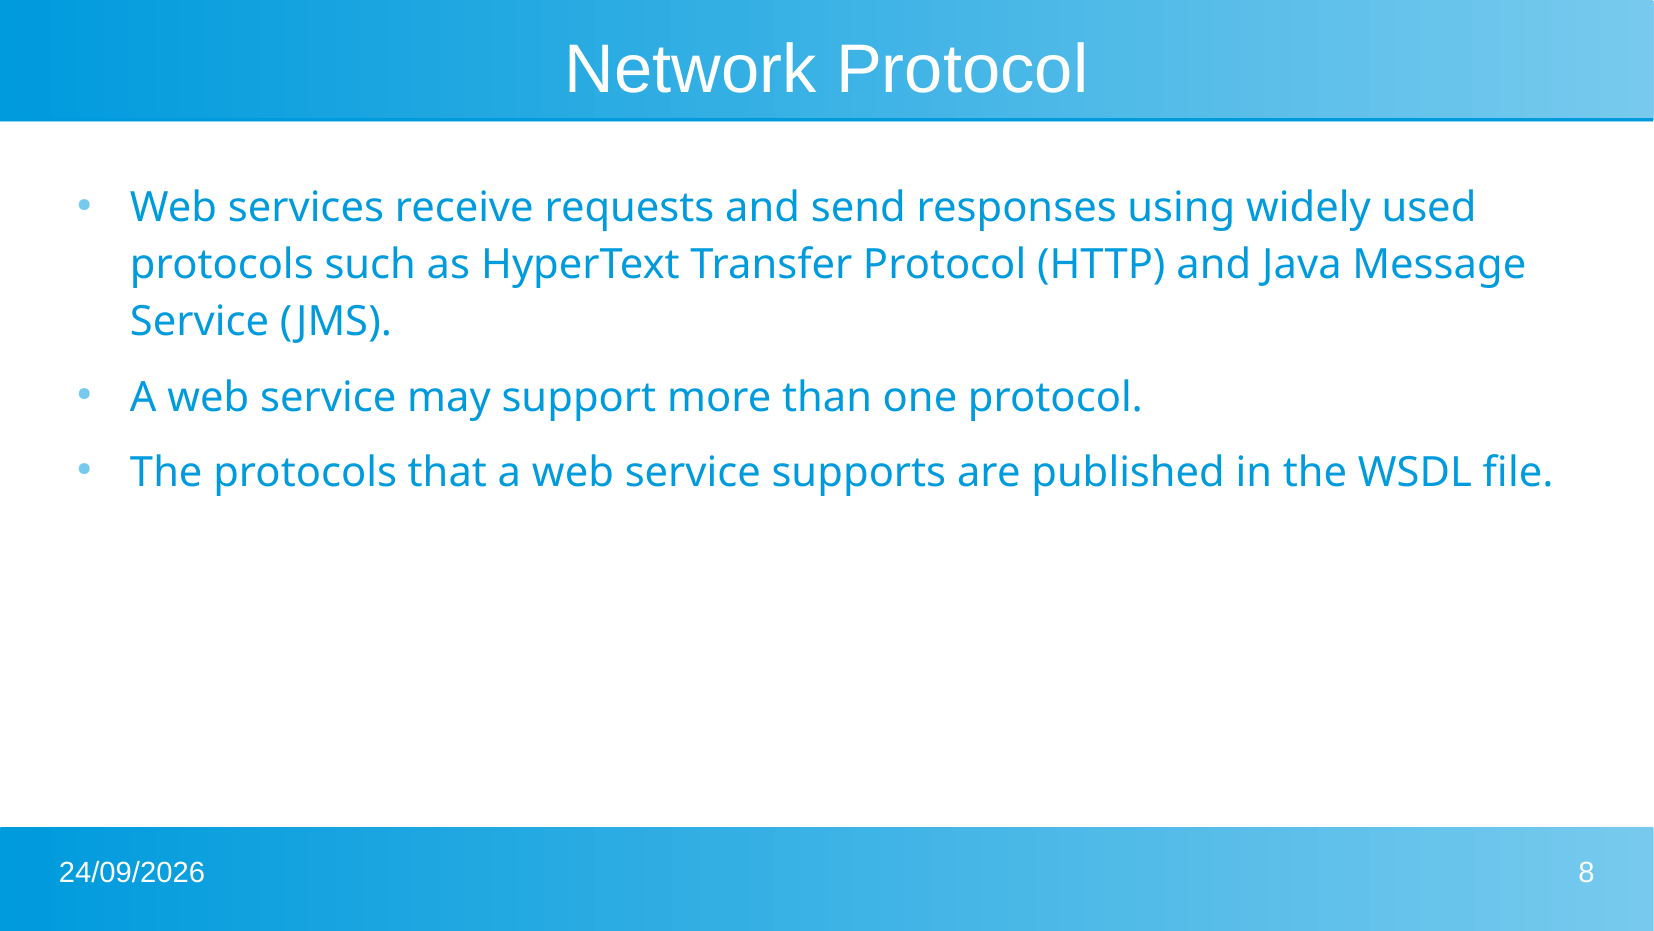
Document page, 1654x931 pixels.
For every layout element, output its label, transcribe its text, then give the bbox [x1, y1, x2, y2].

list Web services receive requests and send responses using widely used protocols such as HyperText Transfer Protocol (HTTP) and Java Message Service (JMS). A web service may support more than one protocol. The protocols that a web service supports are published in the WSDL file. [59, 177, 1595, 768]
title Network Protocol [59, 29, 1595, 108]
